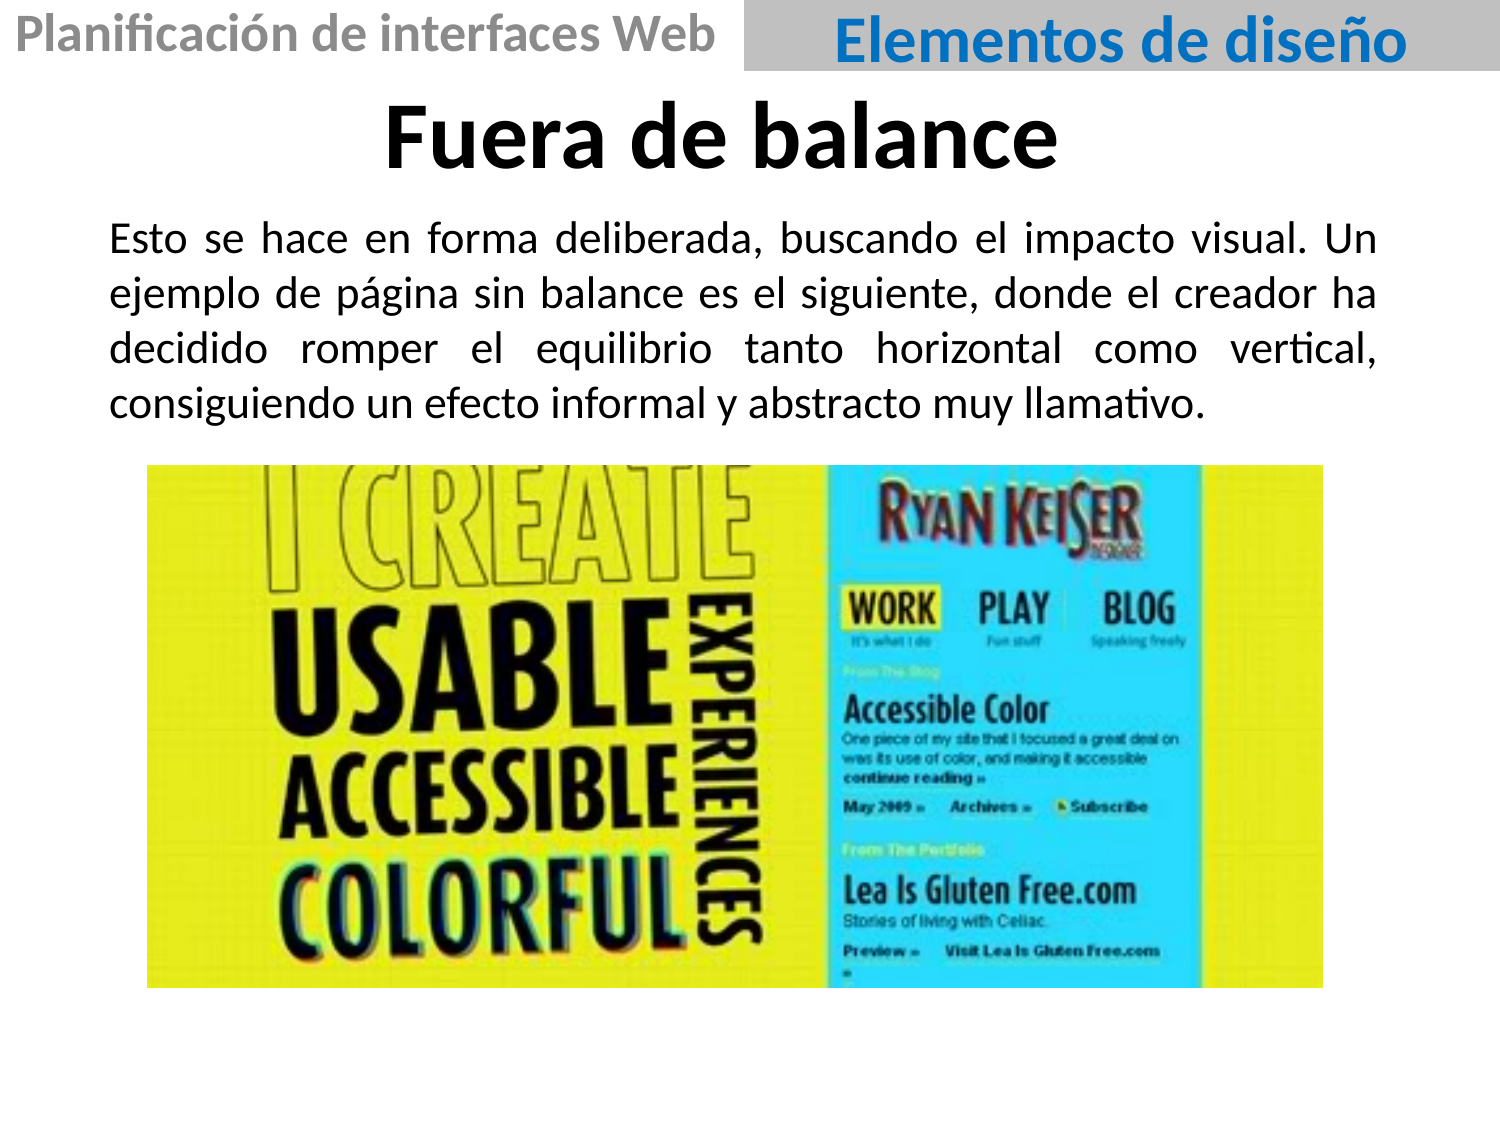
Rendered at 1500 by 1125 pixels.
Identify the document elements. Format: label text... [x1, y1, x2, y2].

text_box Fuera de balance [370, 72, 1128, 189]
title Planificación de interfaces Web [0, 0, 744, 60]
title Elementos de diseño [744, 0, 1500, 71]
picture [147, 465, 1323, 988]
text_box Esto se hace en forma deliberada, buscando el impacto visual. Un ejemplo de página sin balance es el siguiente, donde el creador ha decidido romper el equilibrio tanto horizontal como vertical, consiguiendo un efecto informal y abstracto muy llamativo. [94, 200, 1394, 449]
